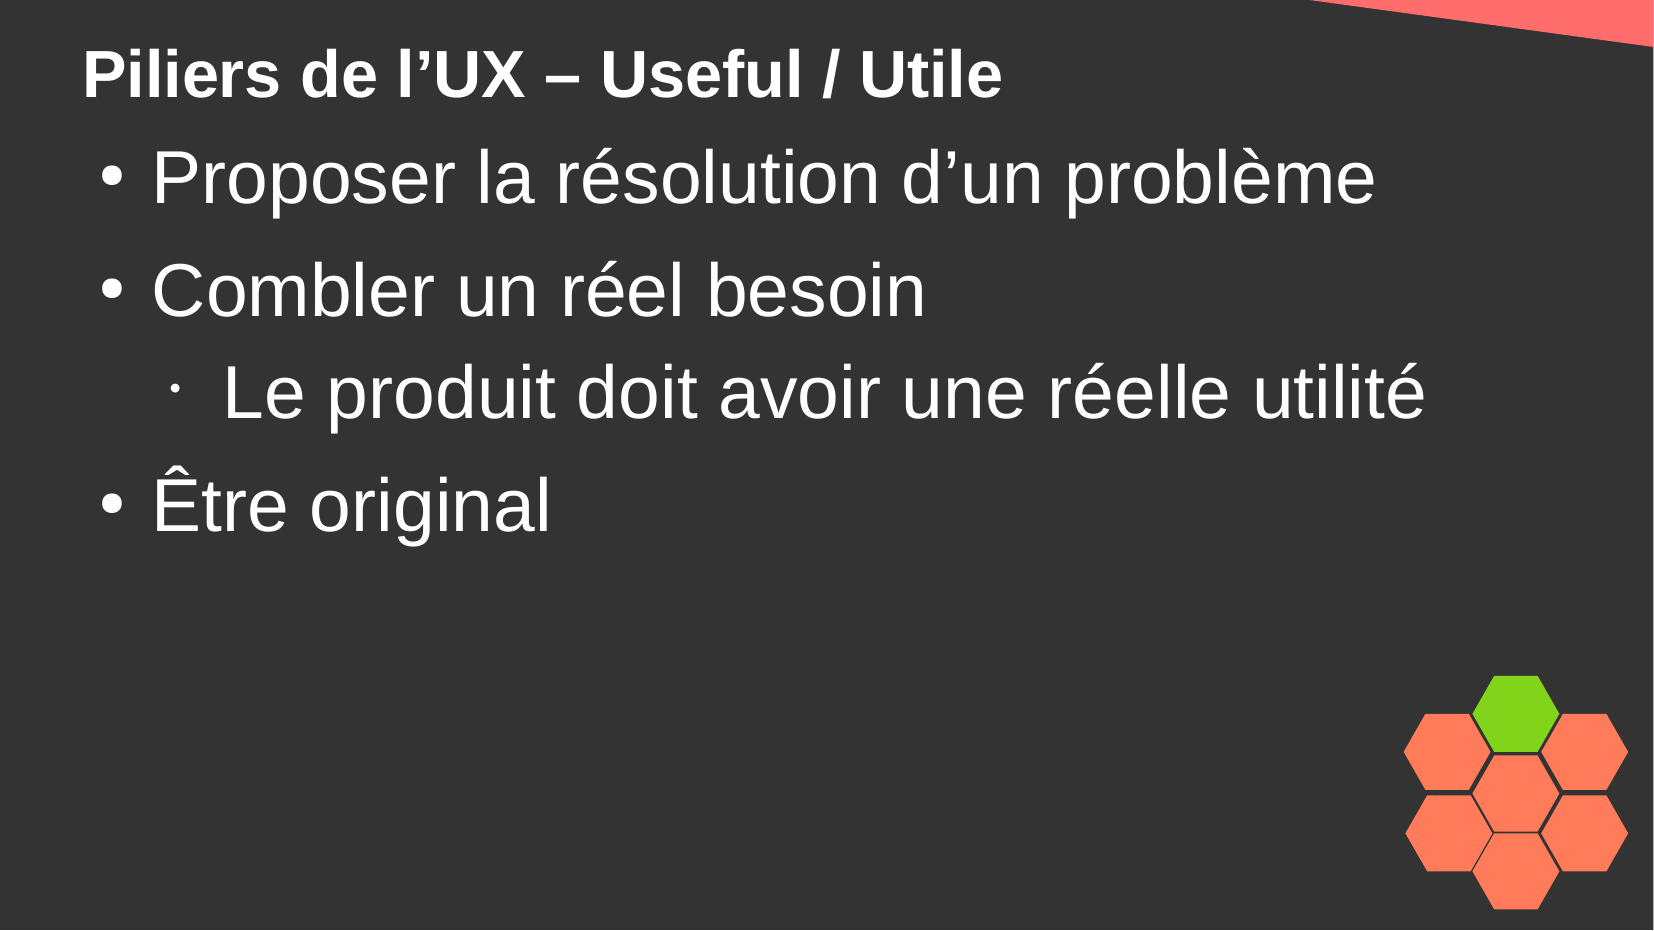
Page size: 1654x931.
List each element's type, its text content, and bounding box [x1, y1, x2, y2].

text_box [1541, 713, 1629, 790]
text_box [1541, 795, 1629, 872]
text_box [1309, 0, 1654, 48]
title Piliers de l’UX – Useful / Utile [82, 37, 1571, 114]
text_box [1472, 675, 1560, 752]
text_box [1405, 755, 1560, 910]
list Proposer la résolution d’un problème Combler un réel besoin Le produit doit avoir une réelle utilité Être original [80, 135, 1620, 827]
text_box [1403, 713, 1491, 790]
